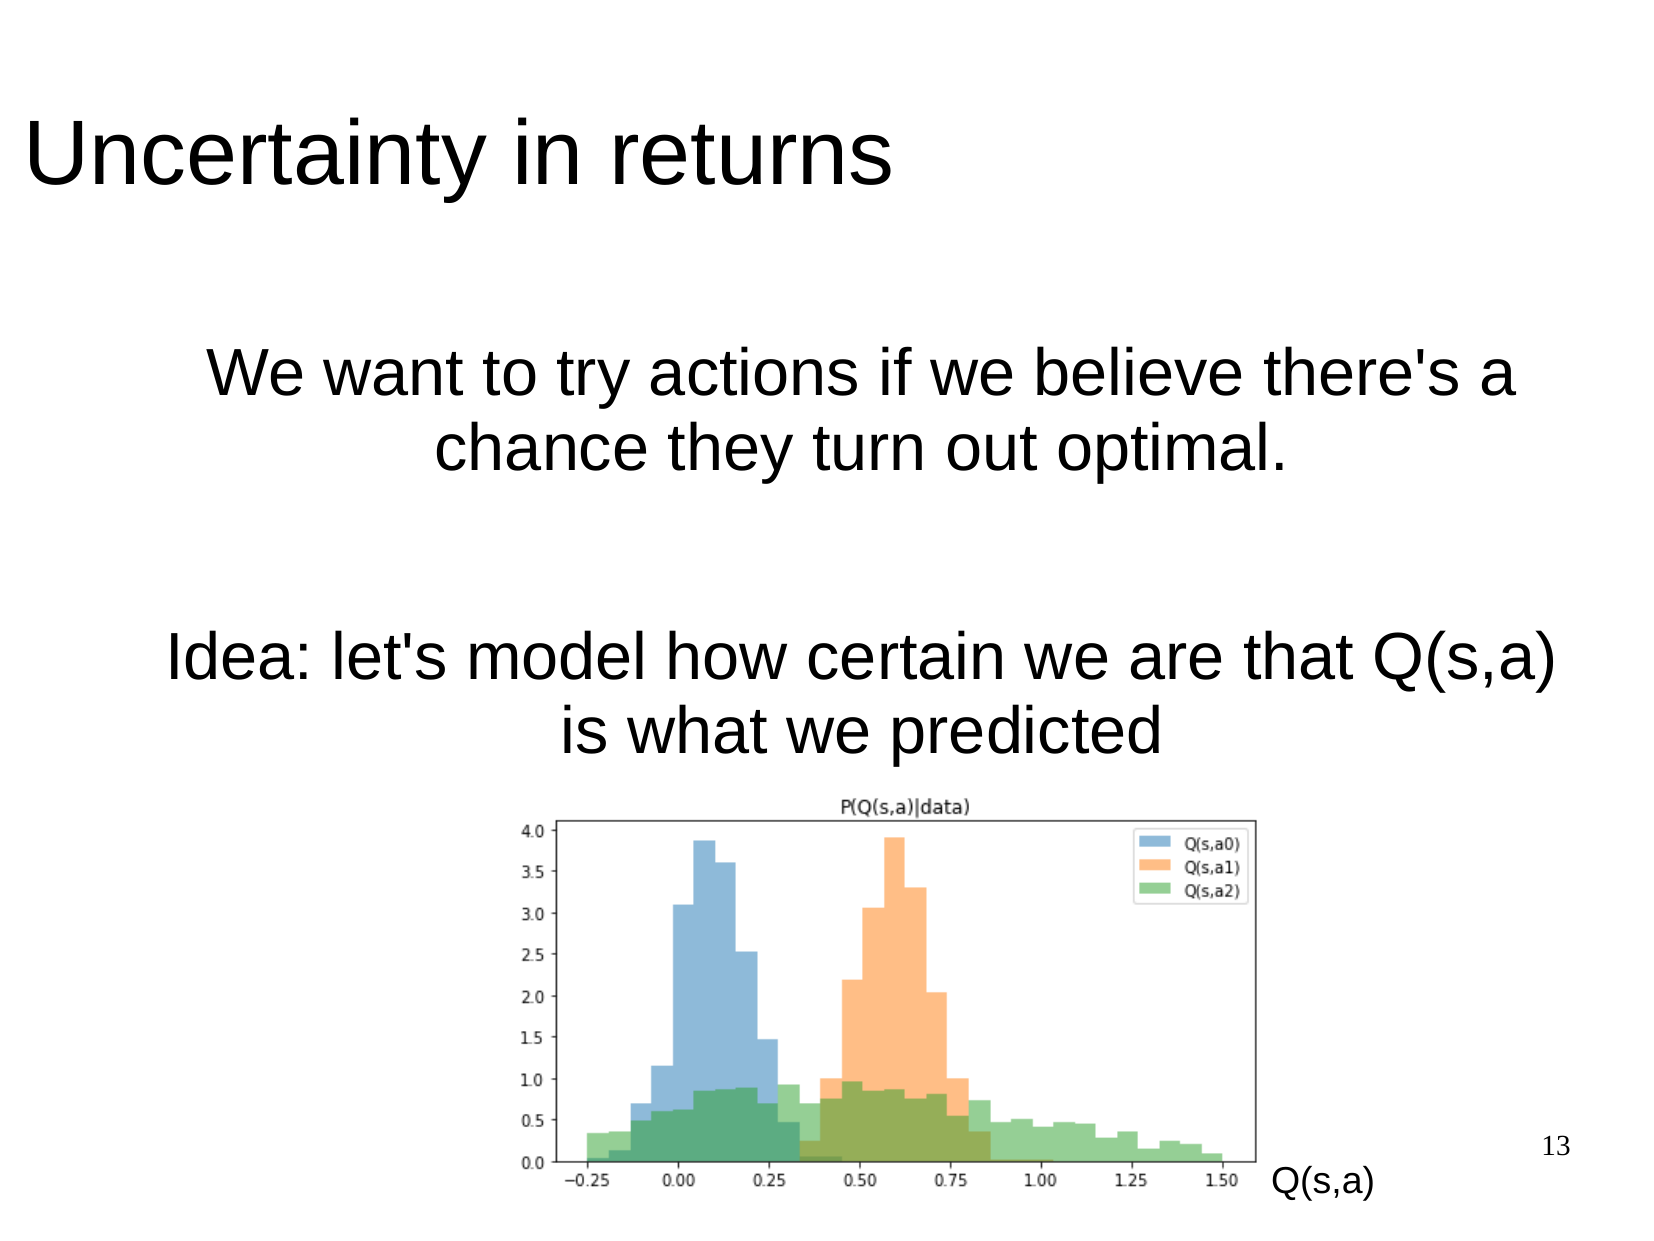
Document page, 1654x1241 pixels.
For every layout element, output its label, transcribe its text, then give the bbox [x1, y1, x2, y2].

picture [509, 786, 1271, 1199]
list We want to try actions if we believe there's a chance they turn out optimal. Idea: let's model how certain we are that Q(s,a) is what we predicted [82, 231, 1571, 951]
title Uncertainty in returns [23, 49, 1512, 257]
text_box Q(s,a) [1256, 1152, 1391, 1210]
